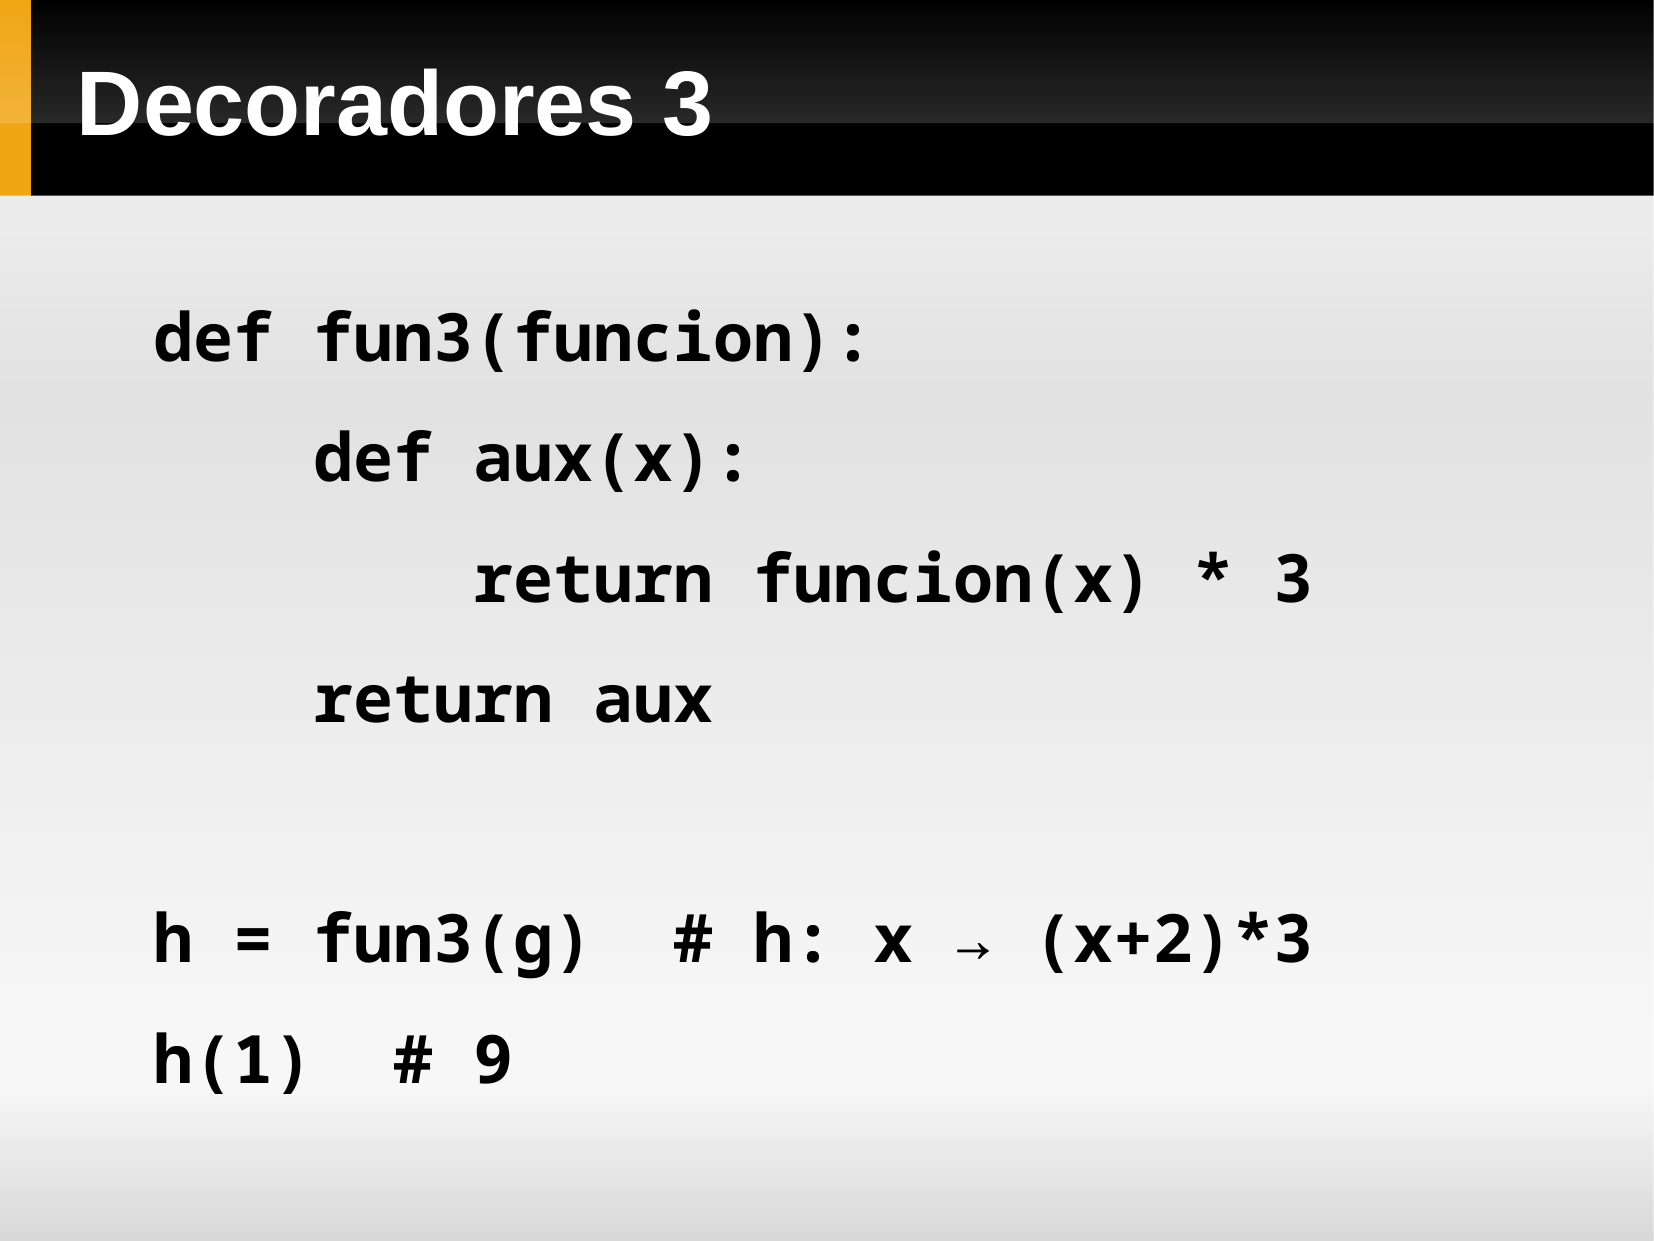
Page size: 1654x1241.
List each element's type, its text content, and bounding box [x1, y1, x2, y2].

picture [0, 0, 1654, 1241]
title Decoradores 3 [76, 0, 1565, 208]
list def fun3(funcion): def aux(x): return funcion(x) * 3 return aux h = fun3(g) # h: x → (x+2)*3 h(1) # 9 [82, 290, 1571, 1109]
